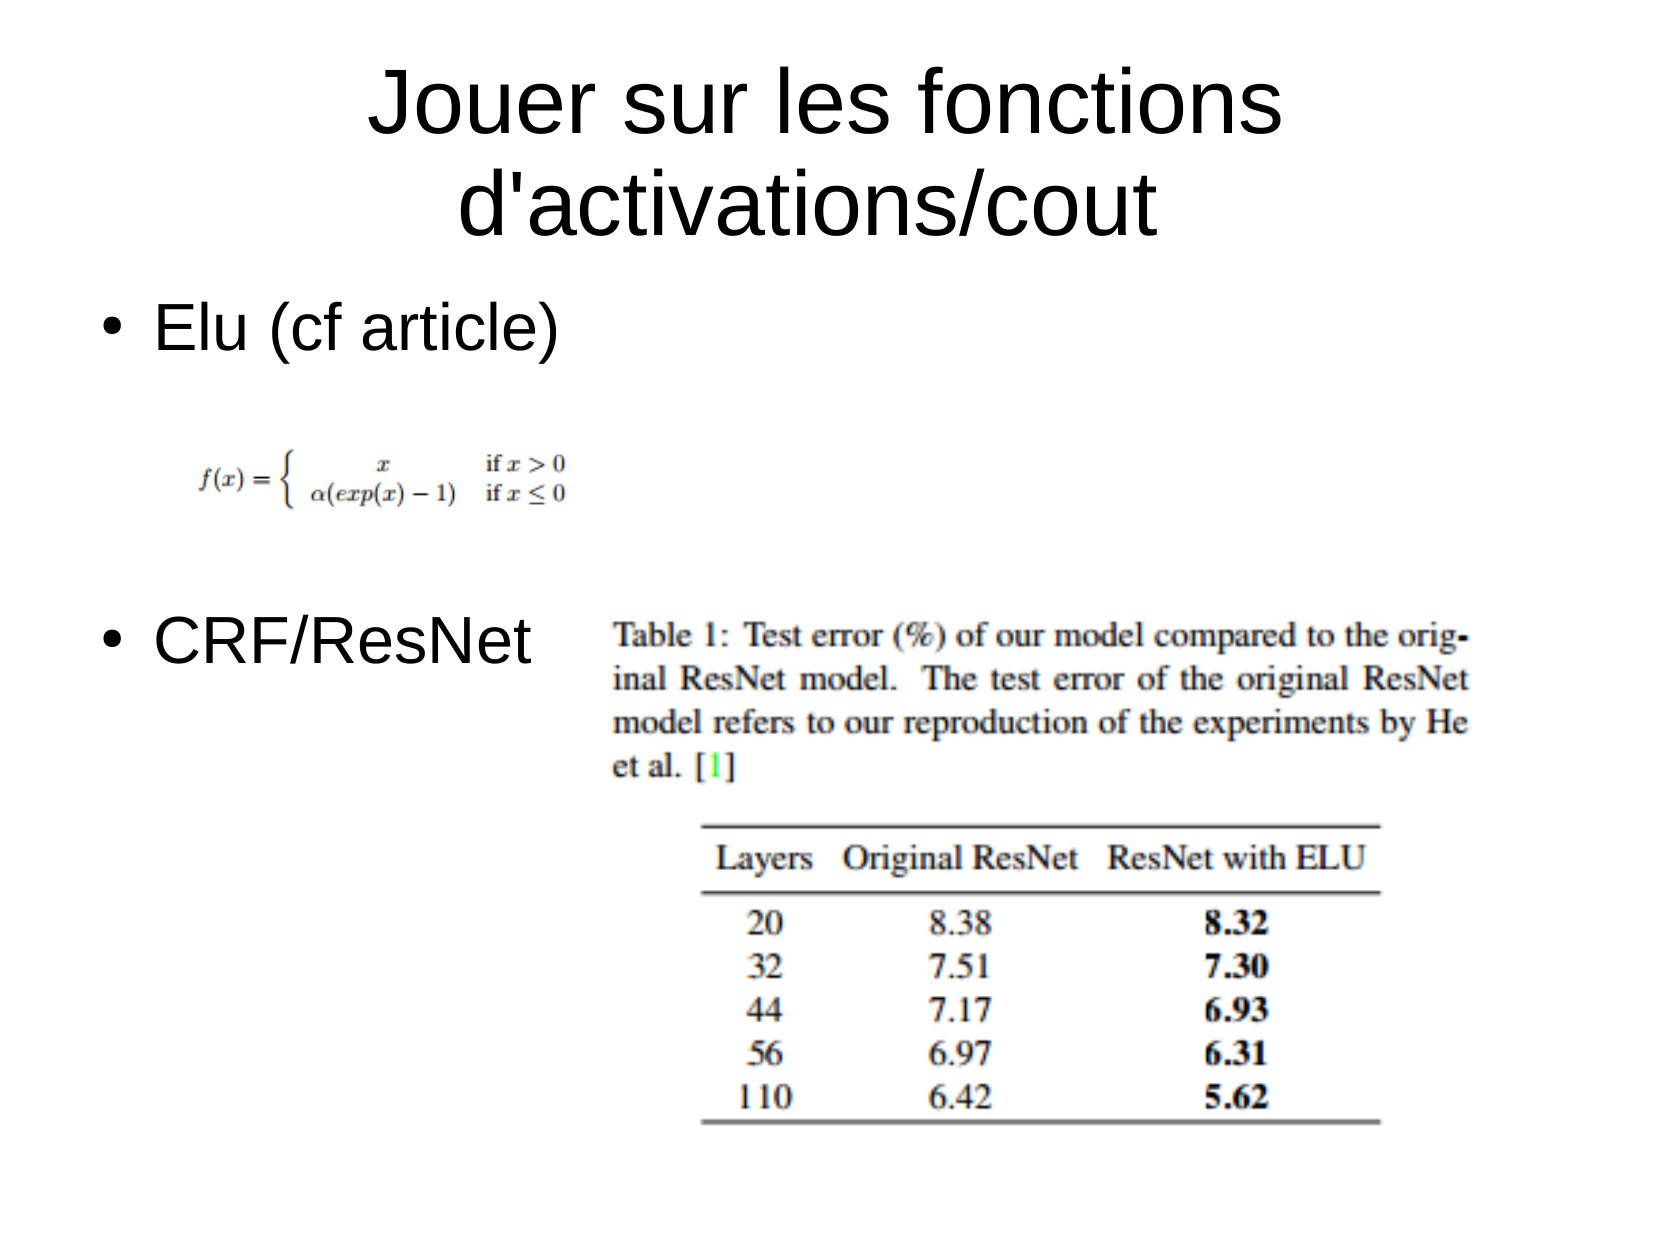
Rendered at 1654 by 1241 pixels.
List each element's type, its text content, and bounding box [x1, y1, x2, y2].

picture [590, 590, 1495, 1161]
list Elu (cf article) CRF/ResNet [82, 290, 1571, 1010]
title Jouer sur les fonctions d'activations/cout [82, 49, 1571, 257]
picture [177, 442, 621, 527]
